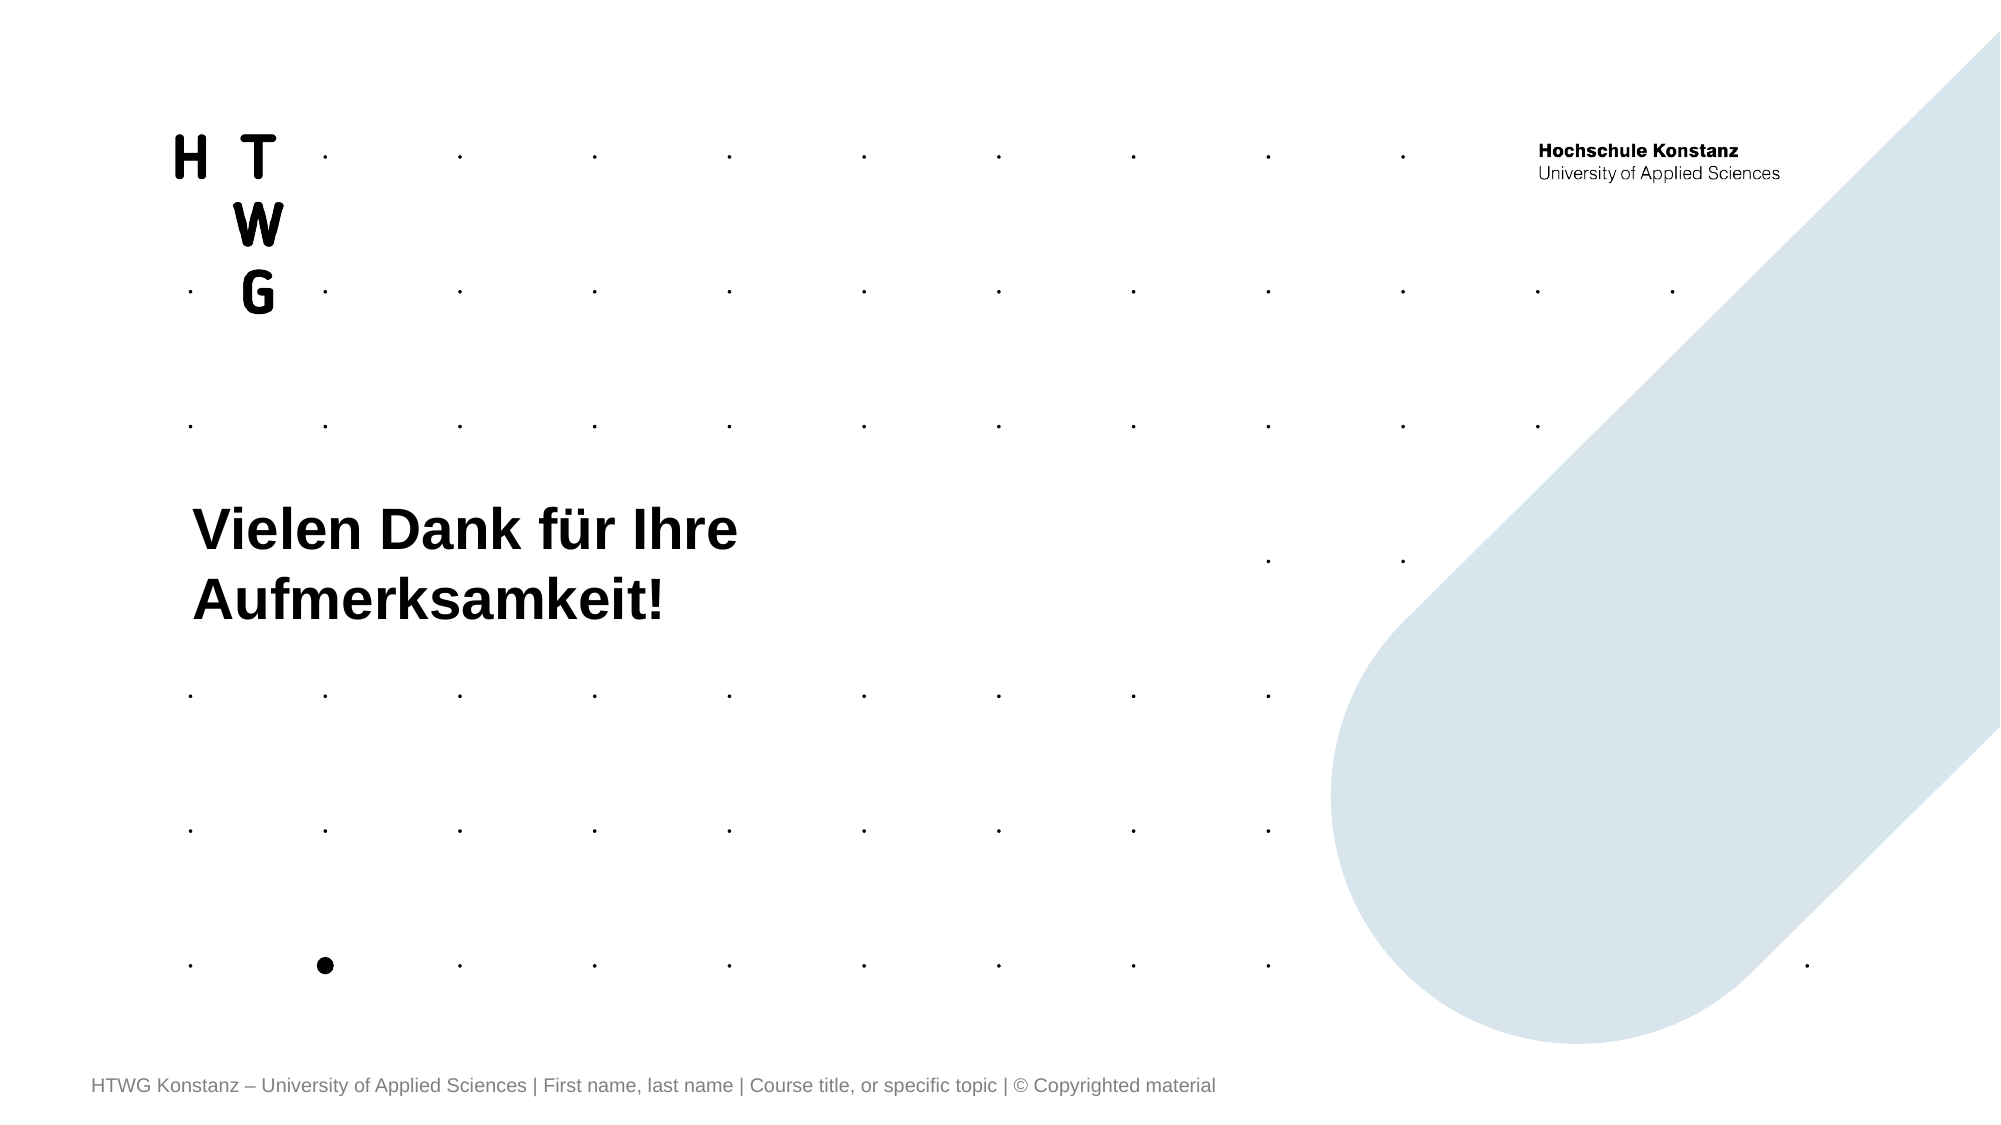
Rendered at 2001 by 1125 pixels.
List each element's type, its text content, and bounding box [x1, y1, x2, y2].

picture [123, 89, 393, 359]
picture [1482, 89, 1943, 276]
title Vielen Dank für Ihre Aufmerksamkeit! [192, 525, 1177, 597]
